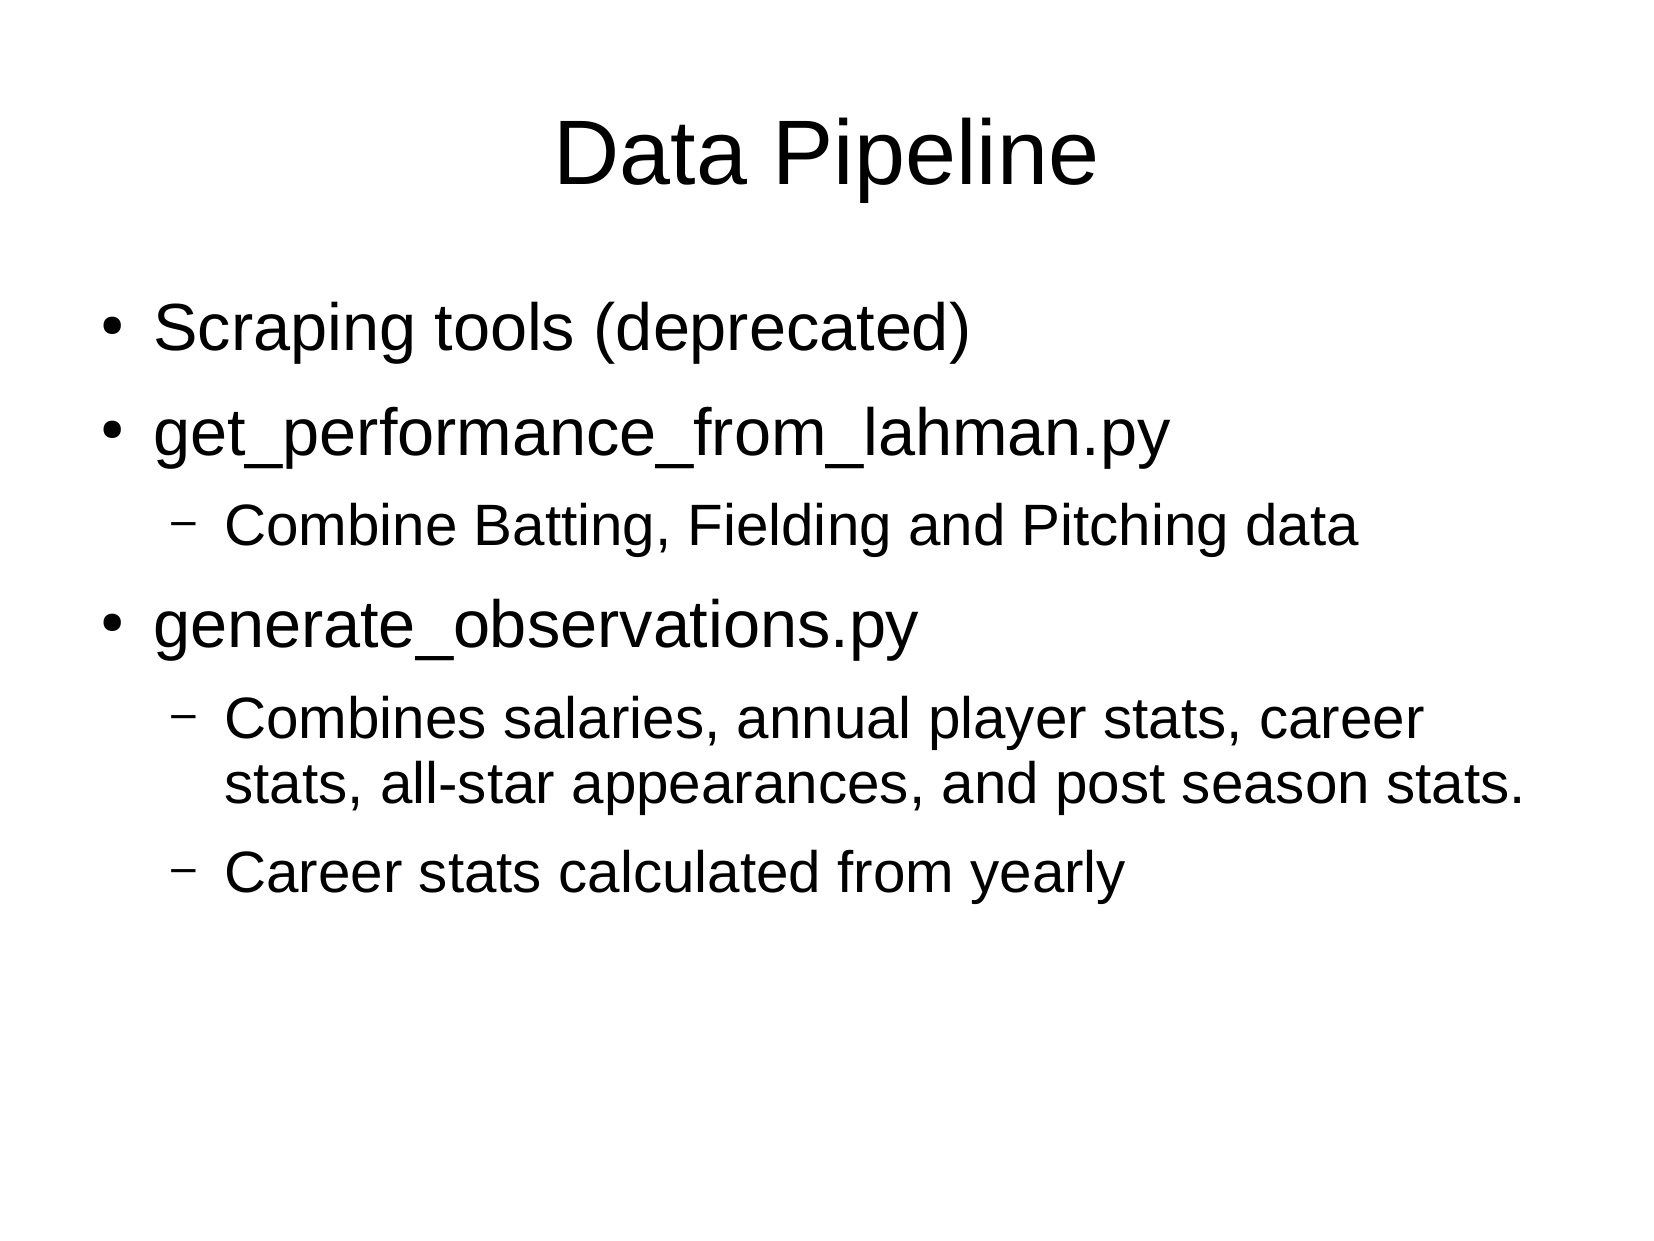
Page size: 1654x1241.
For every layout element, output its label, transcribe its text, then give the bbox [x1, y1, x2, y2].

title Data Pipeline [82, 49, 1571, 257]
list Scraping tools (deprecated) get_performance_from_lahman.py Combine Batting, Fielding and Pitching data generate_observations.py Combines salaries, annual player stats, career stats, all-star appearances, and post season stats. Career stats calculated from yearly [82, 290, 1571, 1010]
